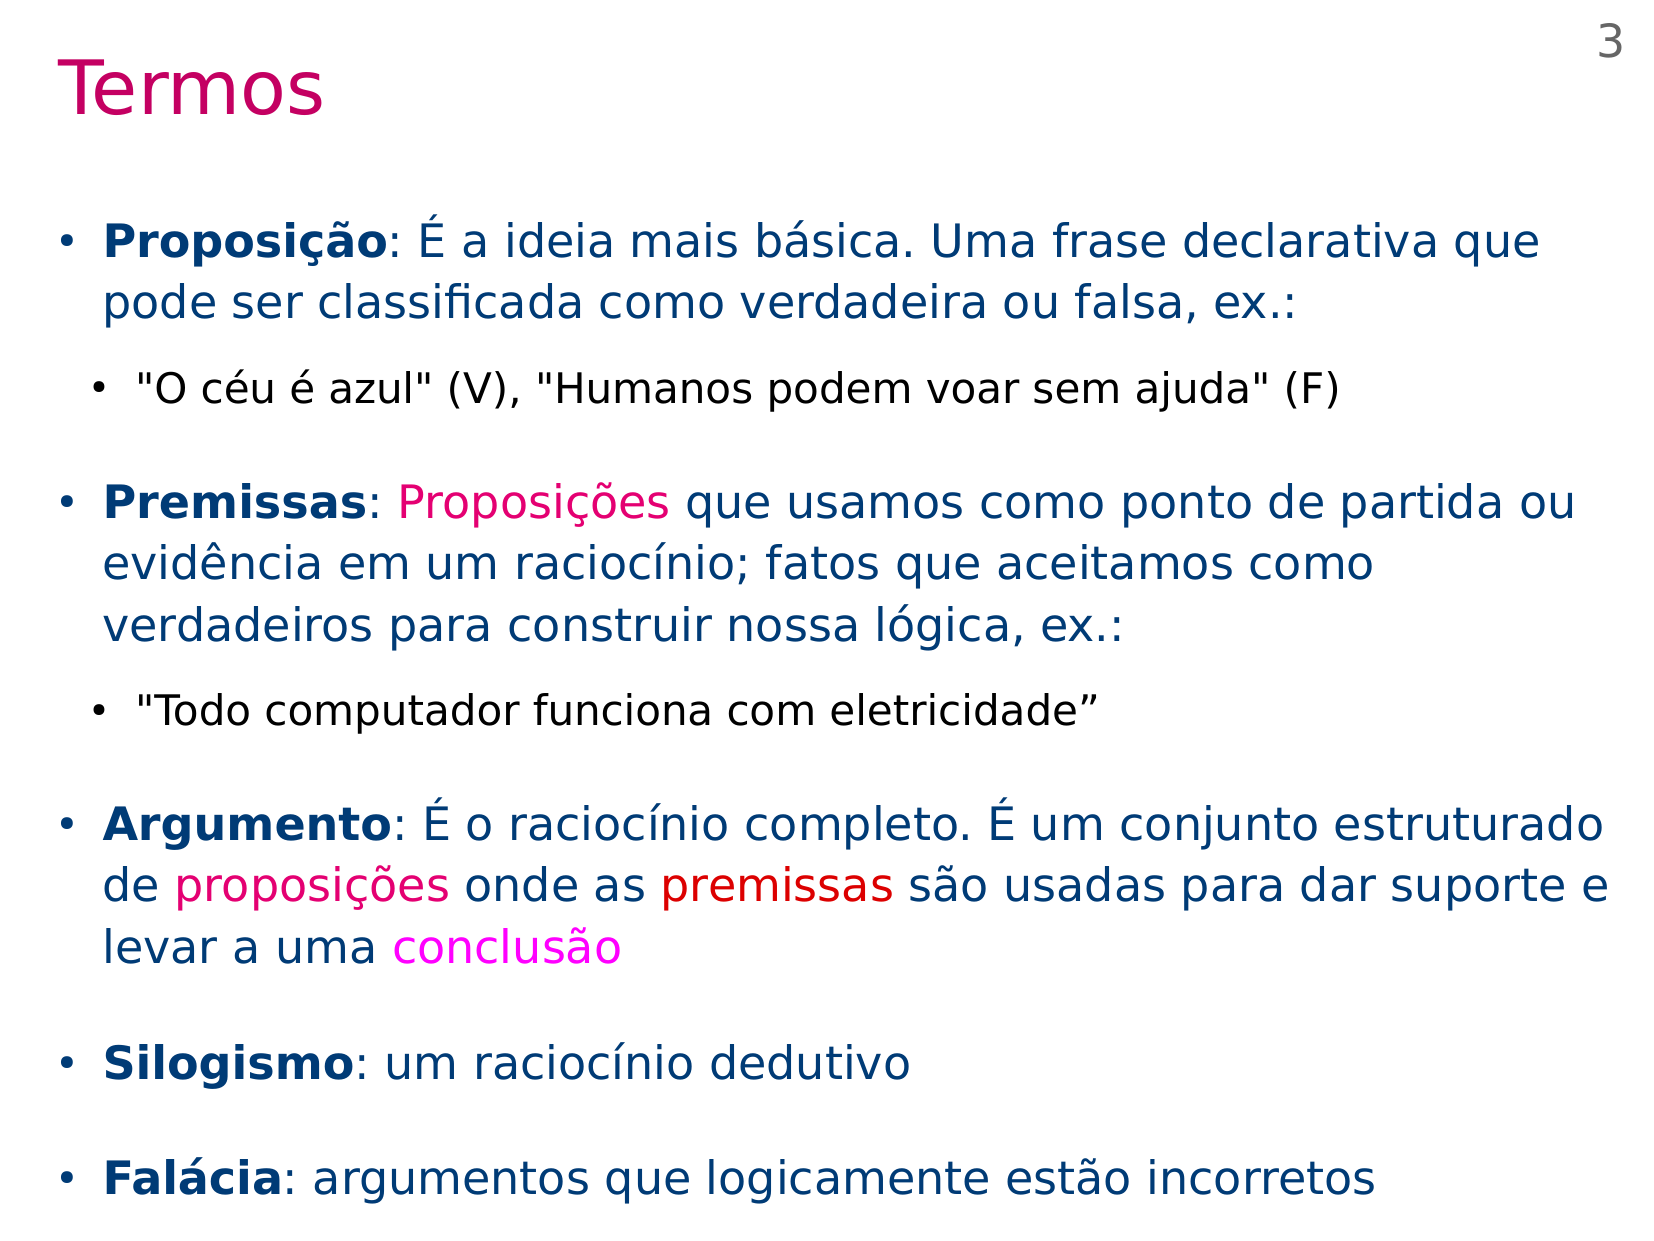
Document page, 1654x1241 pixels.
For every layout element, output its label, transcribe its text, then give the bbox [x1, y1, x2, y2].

title Termos [59, 29, 1625, 148]
list Proposição: É a ideia mais básica. Uma frase declarativa que pode ser classificada como verdadeira ou falsa, ex.: "O céu é azul" (V), "Humanos podem voar sem ajuda" (F) Premissas: Proposições que usamos como ponto de partida ou evidência em um raciocínio; fatos que aceitamos como verdadeiros para construir nossa lógica, ex.: "Todo computador funciona com eletricidade” Argumento: É o raciocínio completo. É um conjunto estruturado de proposições onde as premissas são usadas para dar suporte e levar a uma conclusão Silogismo: um raciocínio dedutivo Falácia: argumentos que logicamente estão incorretos [59, 206, 1625, 1211]
